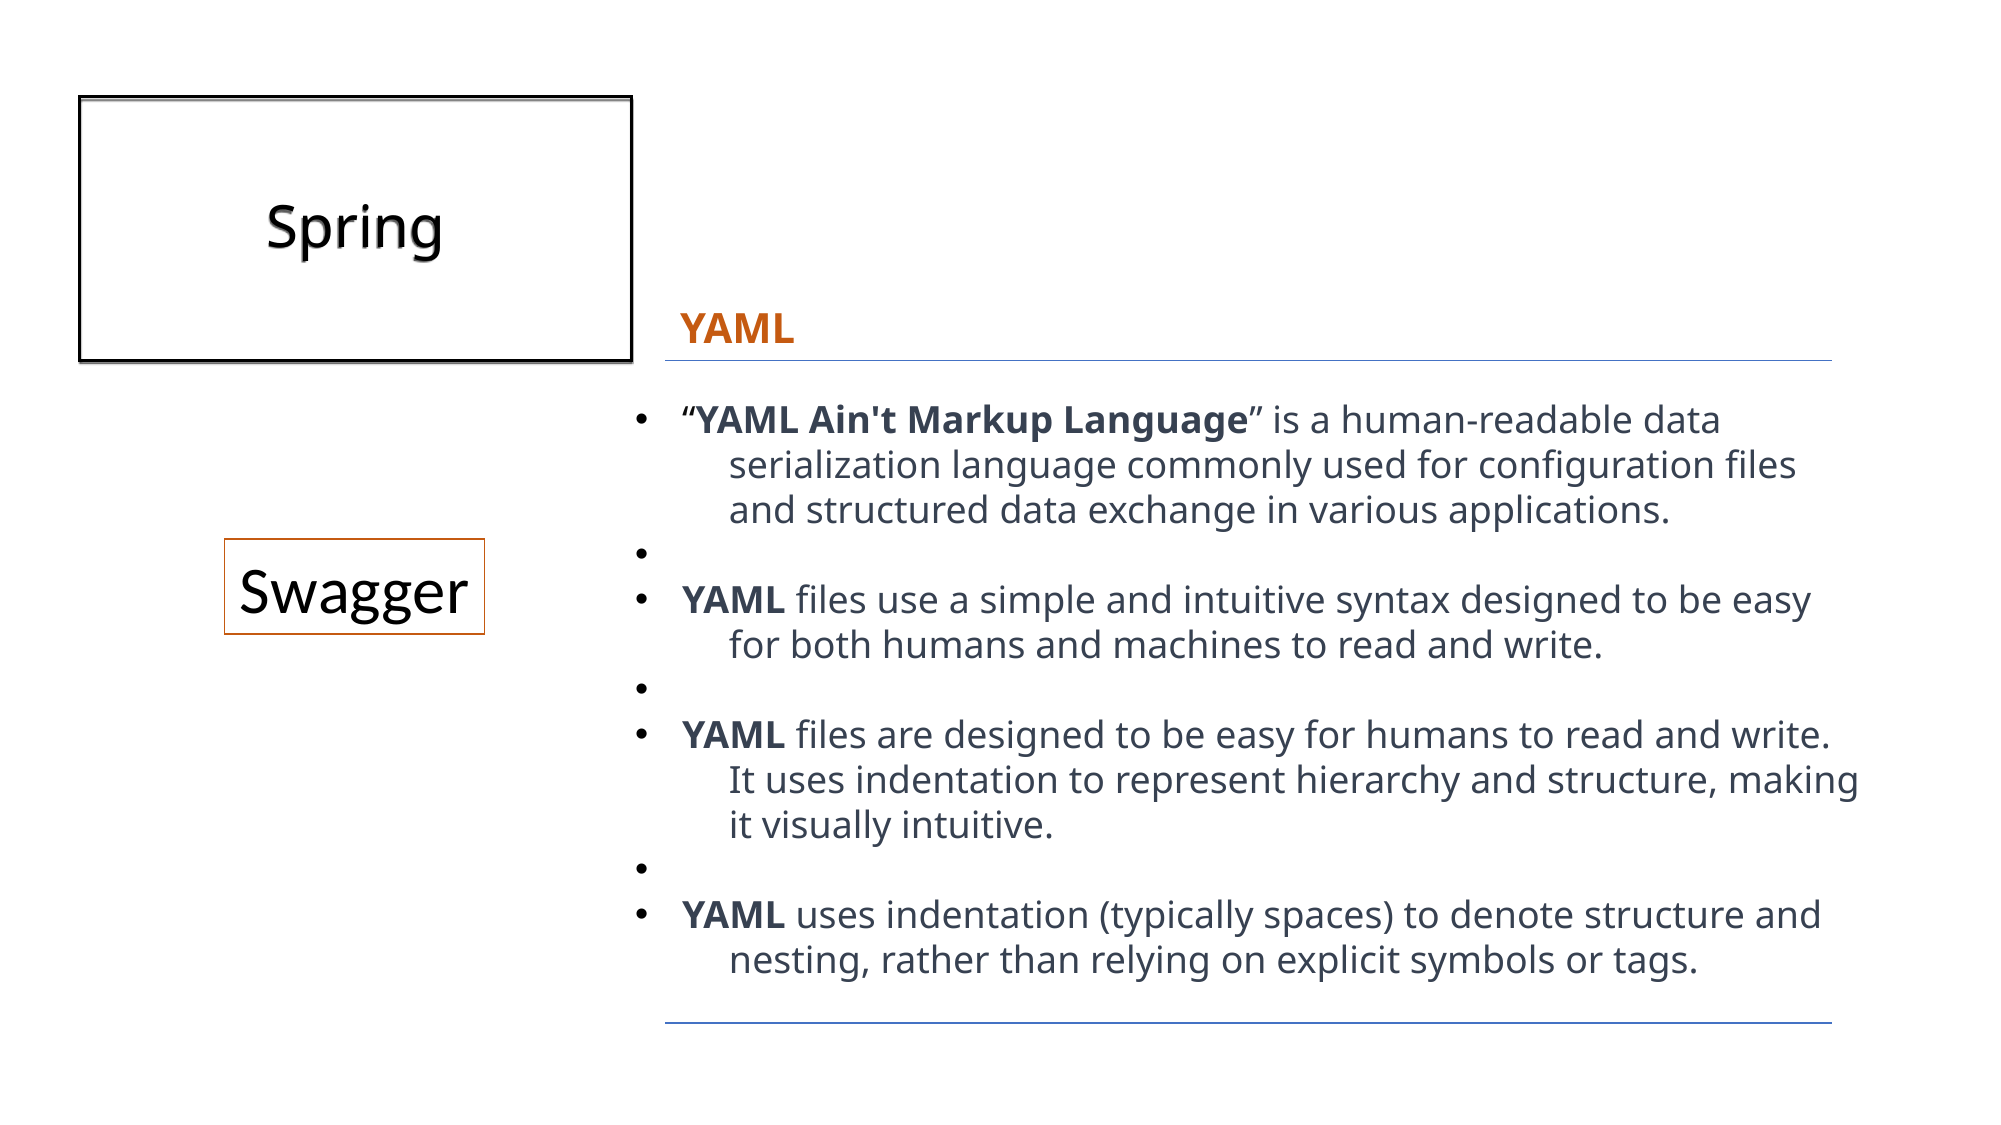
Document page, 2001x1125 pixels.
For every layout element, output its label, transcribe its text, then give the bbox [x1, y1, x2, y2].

title Spring [79, 96, 632, 361]
text_box Swagger [225, 539, 485, 634]
text_box YAML [665, 294, 1666, 361]
text_box “YAML Ain't Markup Language” is a human-readable data serialization language commonly used for configuration files and structured data exchange in various applications. YAML files use a simple and intuitive syntax designed to be easy for both humans and machines to read and write. YAML files are designed to be easy for humans to read and write. It uses indentation to represent hierarchy and structure, making it visually intuitive. YAML uses indentation (typically spaces) to denote structure and nesting, rather than relying on explicit symbols or tags. [620, 388, 1877, 995]
